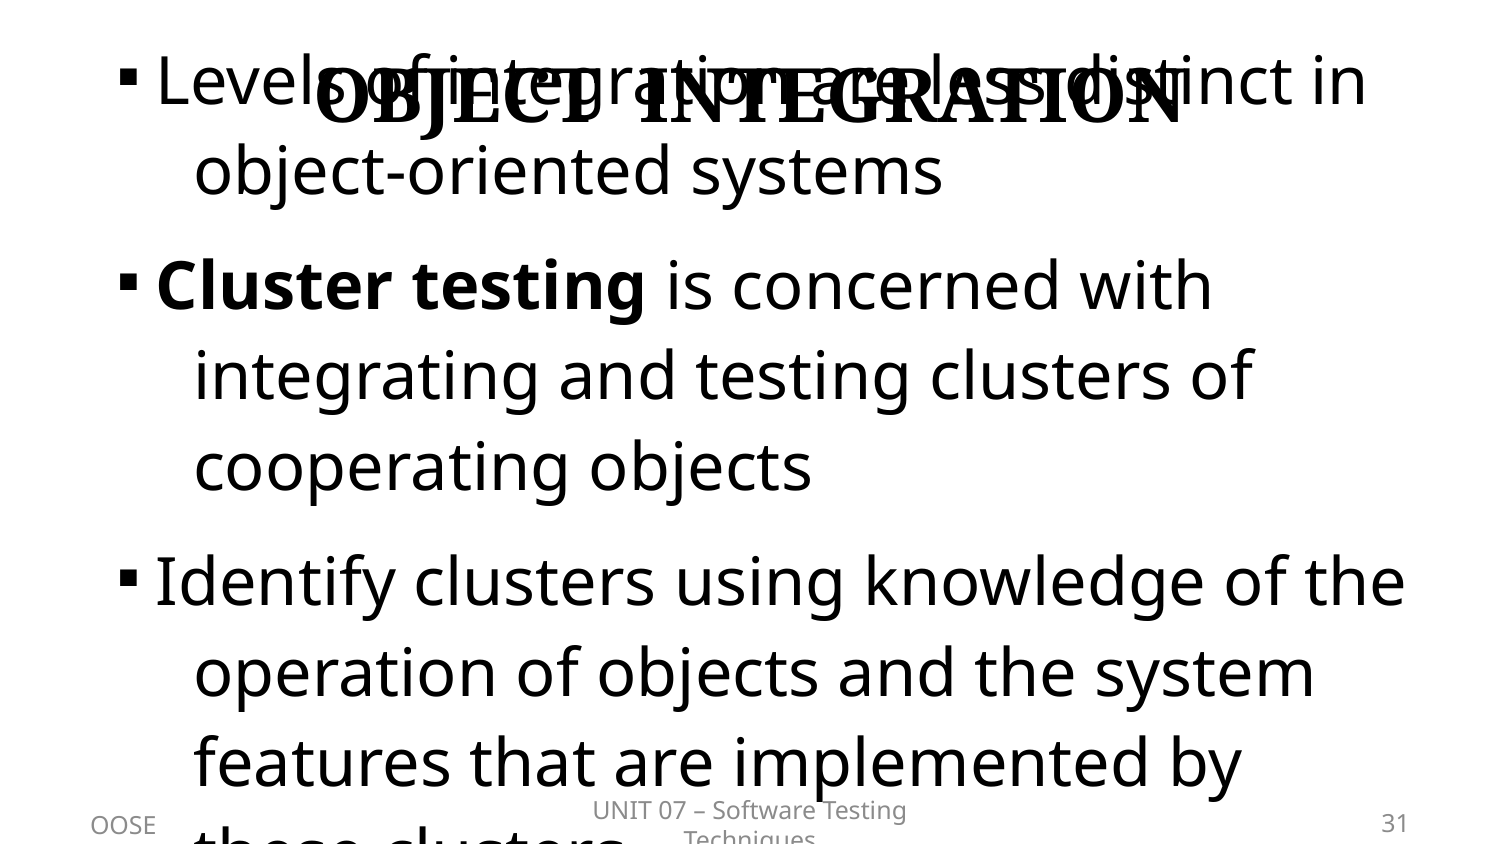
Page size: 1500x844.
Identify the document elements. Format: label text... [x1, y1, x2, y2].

title OBJECT INTEGRATION [75, 23, 1425, 164]
subtitle Levels of integration are less distinct in object-oriented systems Cluster testing is concerned with integrating and testing clusters of cooperating objects Identify clusters using knowledge of the operation of objects and the system features that are implemented by these clusters [82, 181, 1433, 749]
